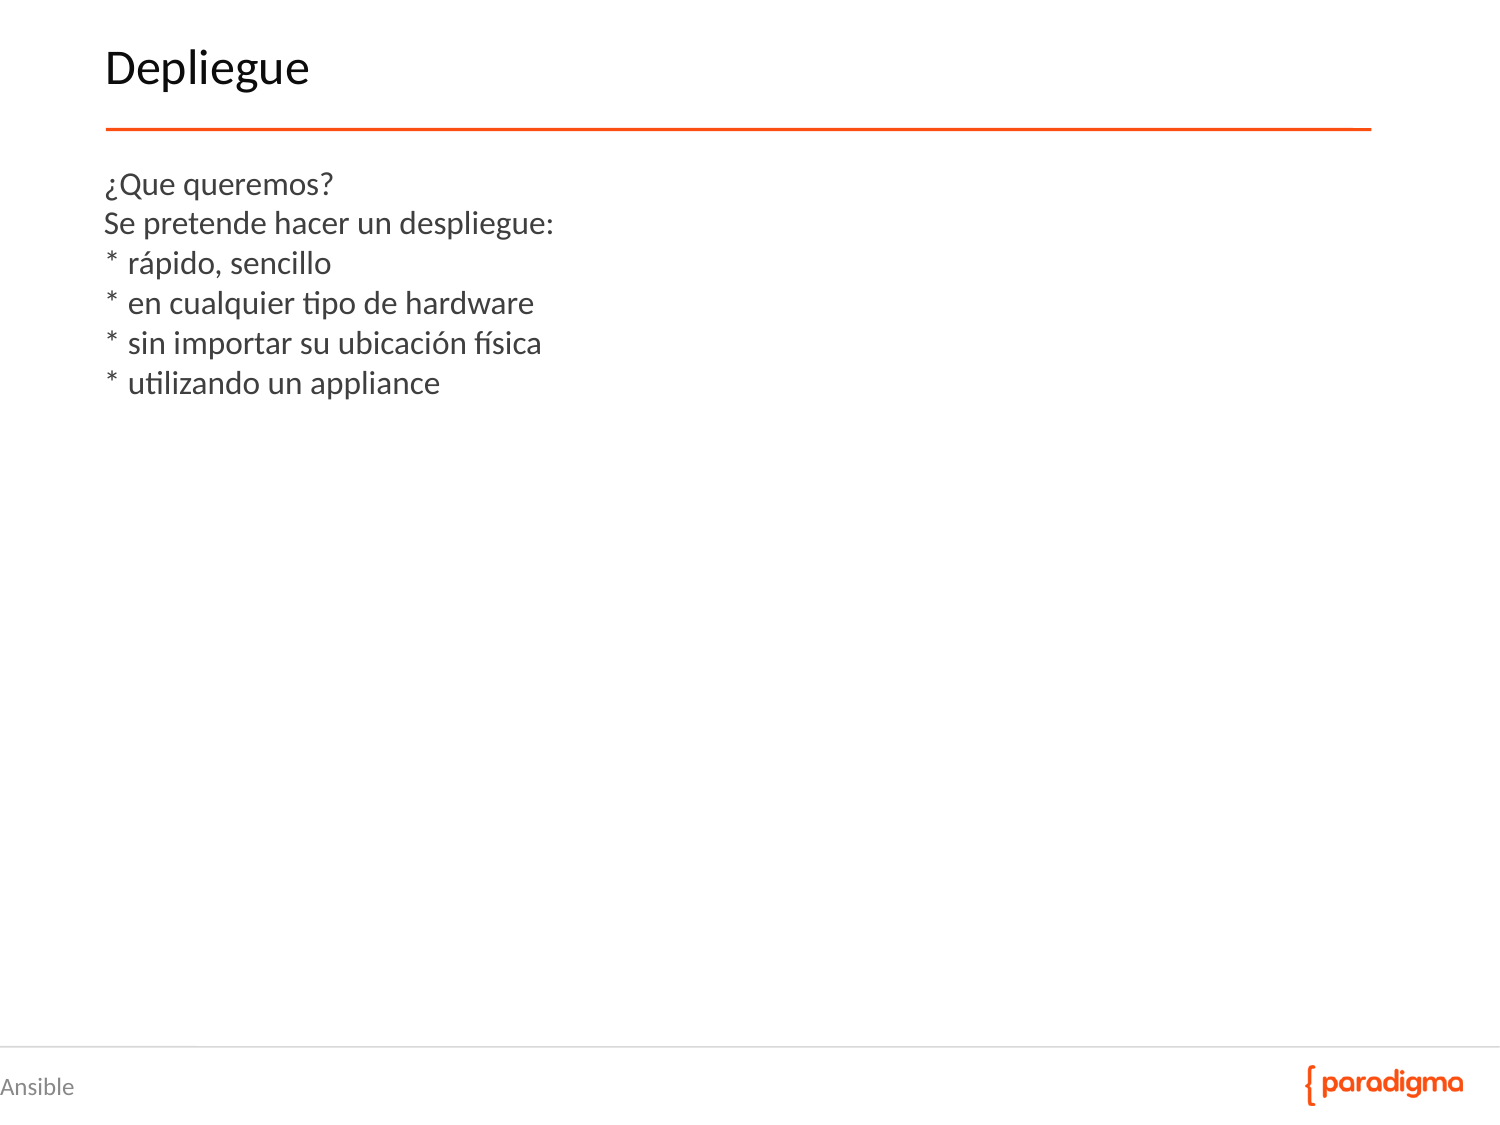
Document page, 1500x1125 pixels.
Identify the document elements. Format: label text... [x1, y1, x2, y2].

text_box ¿Que queremos? Se pretende hacer un despliegue: * rápido, sencillo * en cualquier tipo de hardware * sin importar su ubicación física * utilizando un appliance [104, 154, 1393, 932]
text_box Depliegue [105, 0, 1395, 130]
text_box Ansible [0, 1048, 1223, 1125]
picture [1305, 1065, 1463, 1107]
